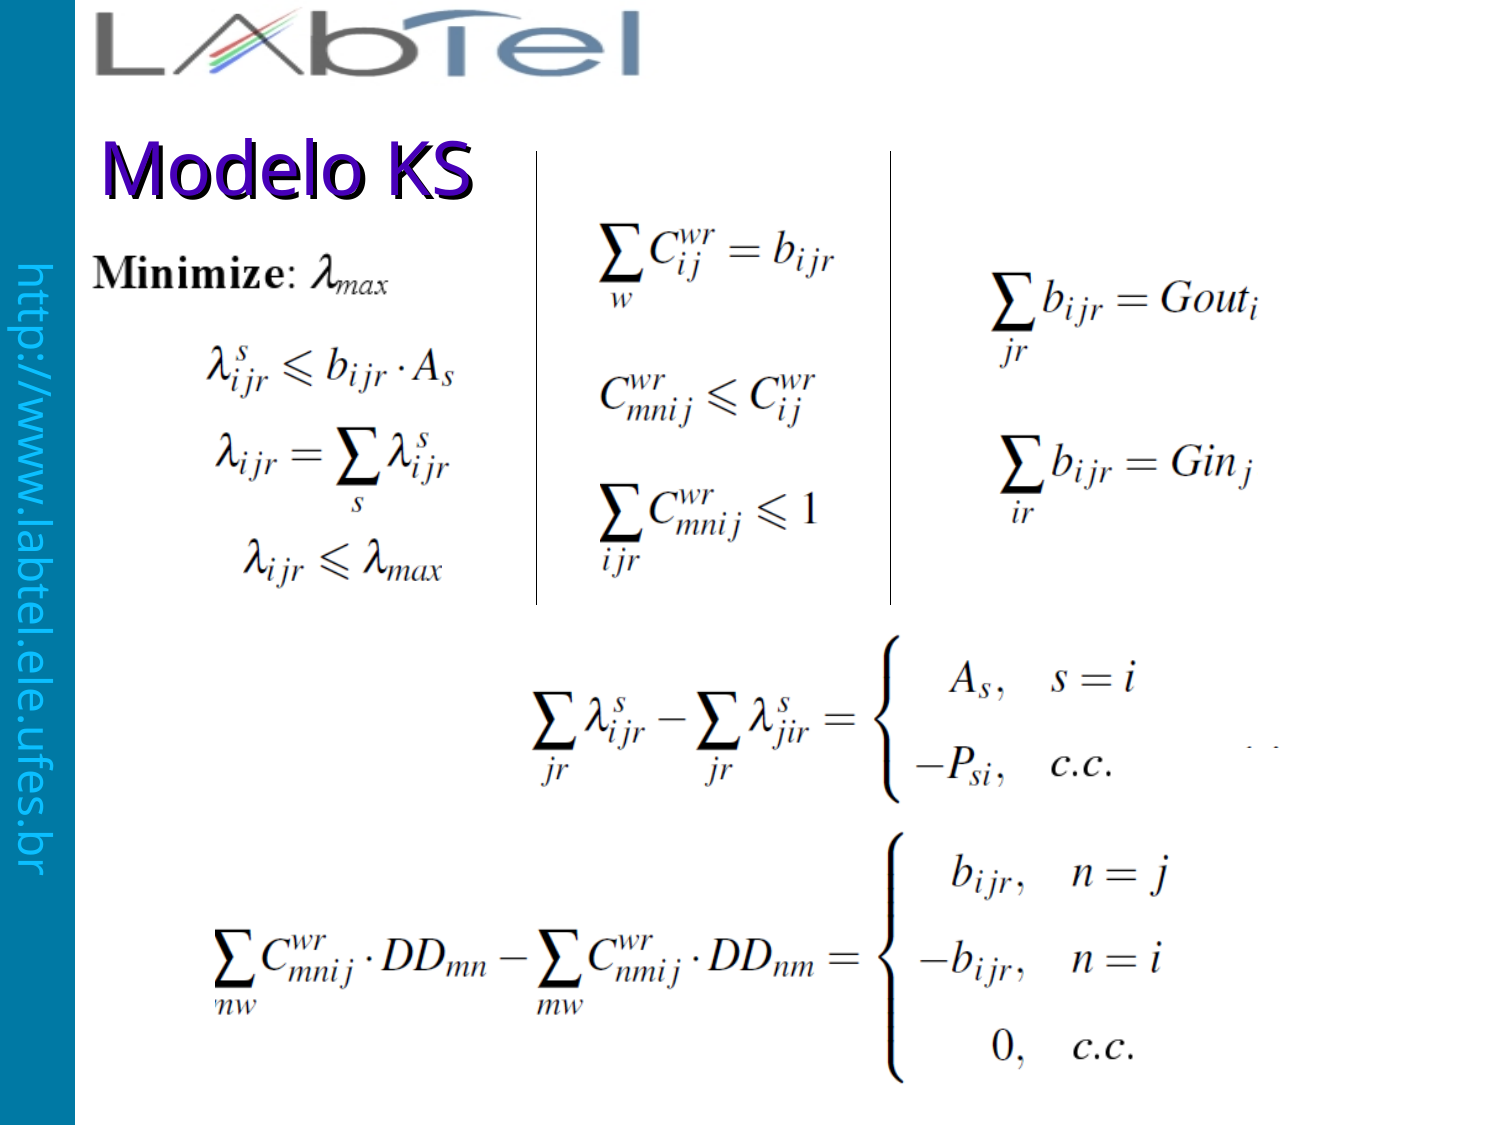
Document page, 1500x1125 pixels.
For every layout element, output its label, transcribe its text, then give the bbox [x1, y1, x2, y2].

picture [79, 236, 396, 310]
picture [215, 827, 1332, 1096]
picture [600, 479, 820, 582]
picture [587, 364, 820, 431]
picture [200, 338, 457, 404]
picture [243, 536, 442, 590]
picture [530, 630, 1312, 807]
picture [598, 220, 840, 312]
picture [989, 269, 1262, 370]
picture [999, 433, 1258, 527]
picture [76, 0, 675, 65]
picture [215, 425, 450, 516]
title Modelo KS [64, 65, 1425, 264]
